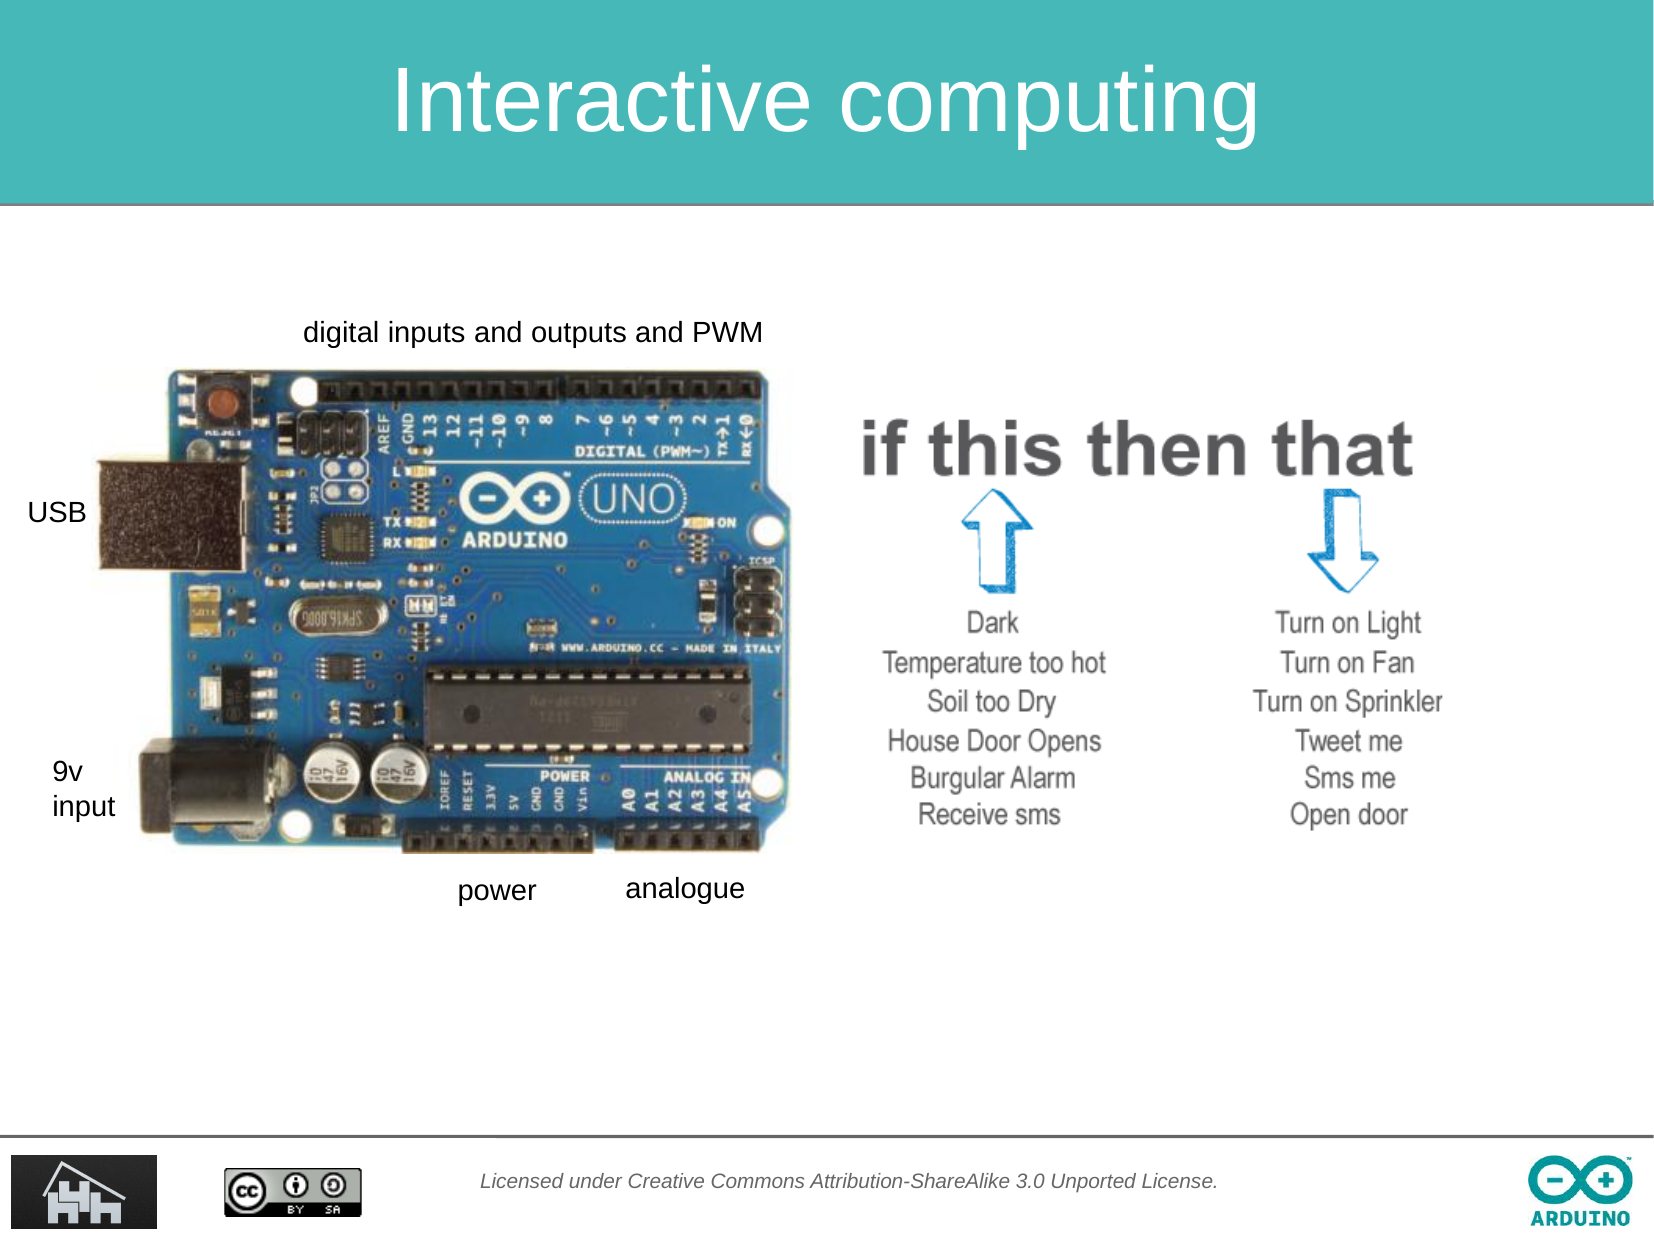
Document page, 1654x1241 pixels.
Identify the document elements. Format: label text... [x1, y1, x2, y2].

picture [224, 1168, 362, 1217]
picture [11, 1155, 157, 1229]
title Interactive computing [0, 0, 1654, 204]
text_box digital inputs and outputs and PWM [288, 298, 829, 368]
text_box 9v input [37, 737, 195, 807]
text_box USB [12, 478, 170, 548]
picture [1498, 1149, 1654, 1233]
text_box [862, 406, 1455, 844]
text_box [95, 807, 103, 814]
text_box analogue [610, 853, 768, 923]
text_box power [442, 856, 600, 926]
text_box [91, 367, 794, 854]
